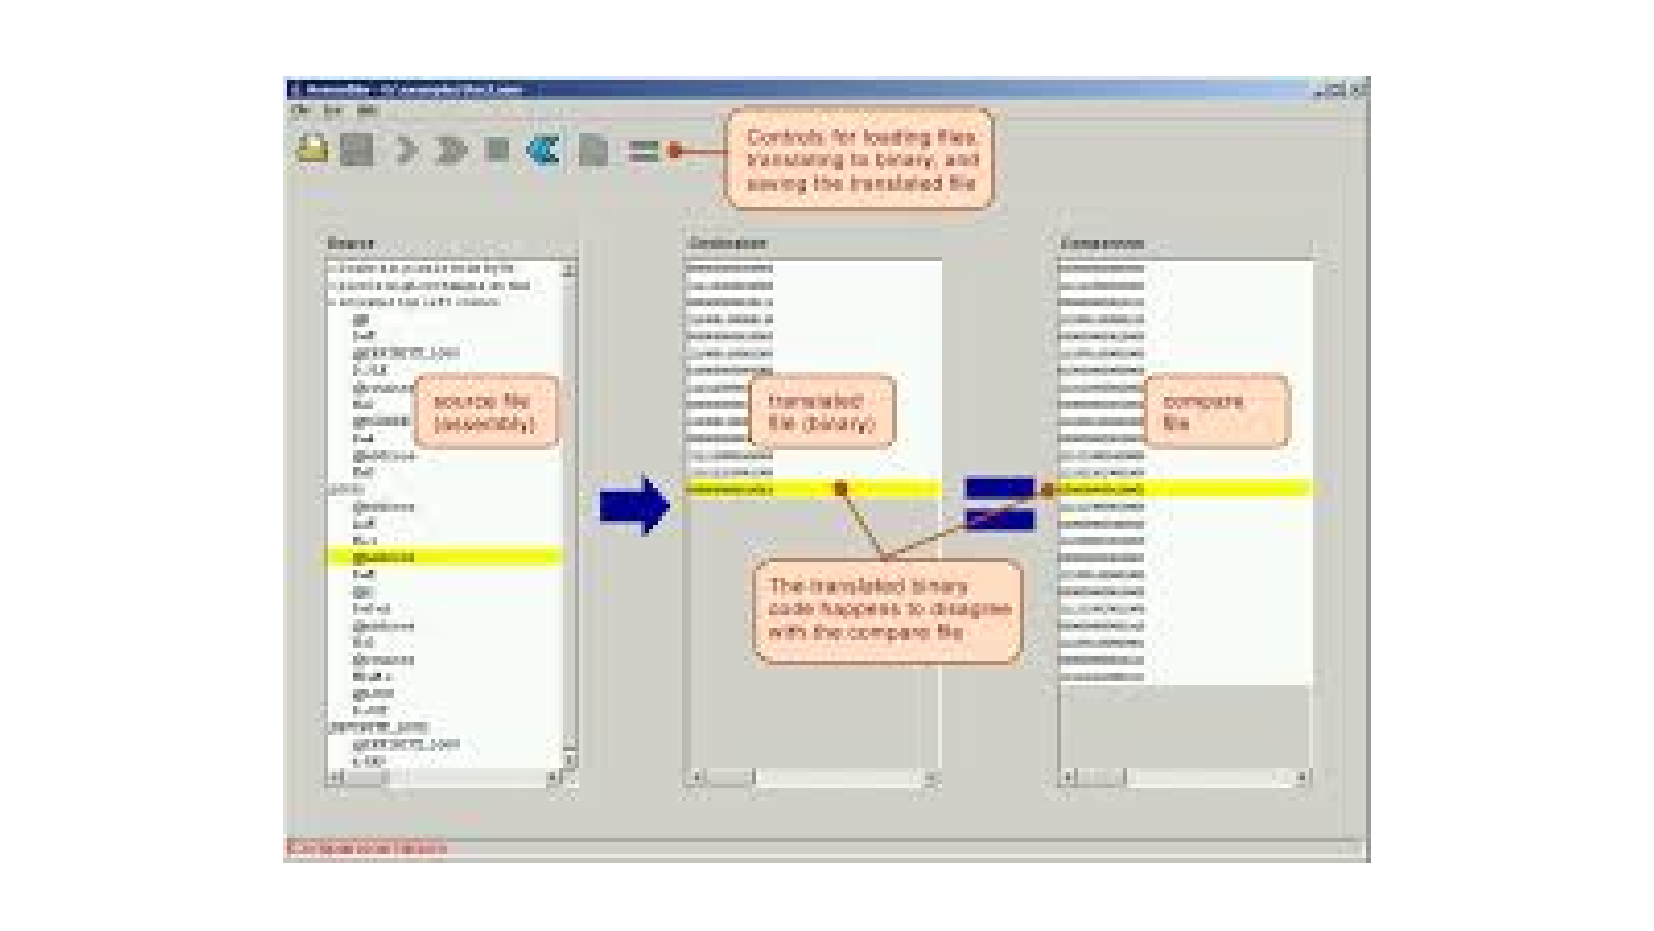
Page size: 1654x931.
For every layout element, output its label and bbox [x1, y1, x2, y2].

picture [283, 76, 1371, 863]
